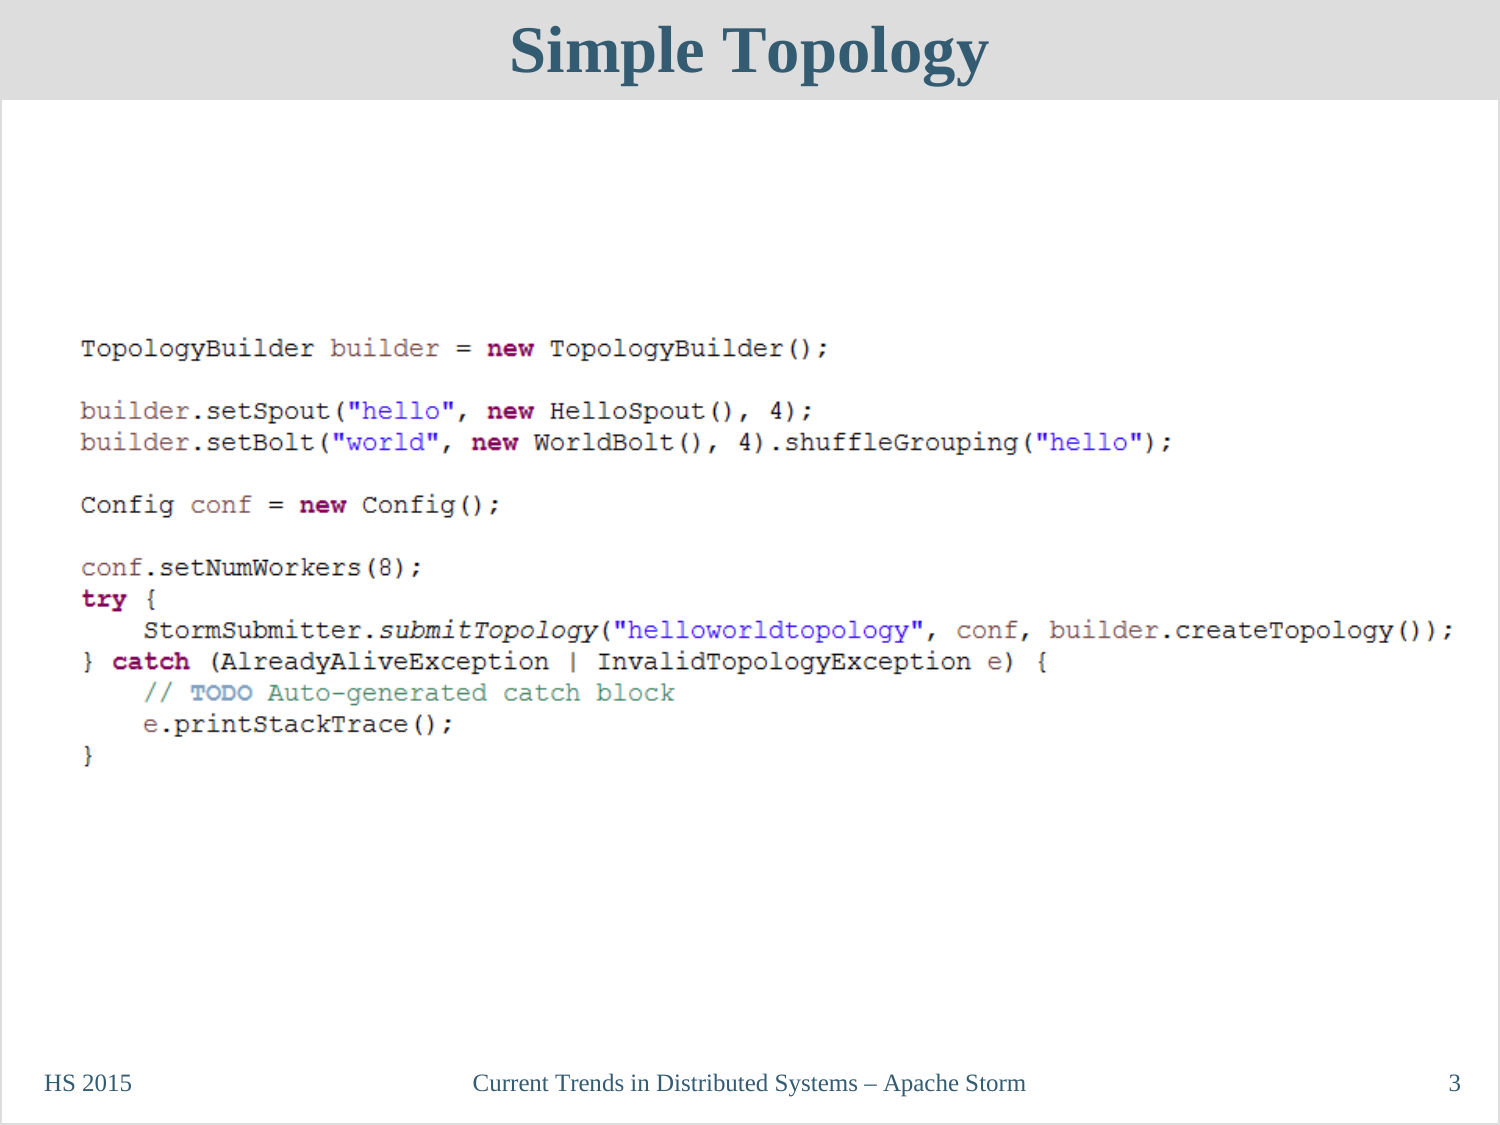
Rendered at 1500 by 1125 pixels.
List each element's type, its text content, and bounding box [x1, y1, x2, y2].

text_box <Nummer> [1375, 1058, 1477, 1097]
text_box Current Trends in Distributed Systems – Apache Storm [300, 1058, 1201, 1107]
picture [59, 322, 1480, 798]
title Simple Topology [0, 0, 1500, 100]
text_box HS 2015 [29, 1058, 195, 1097]
